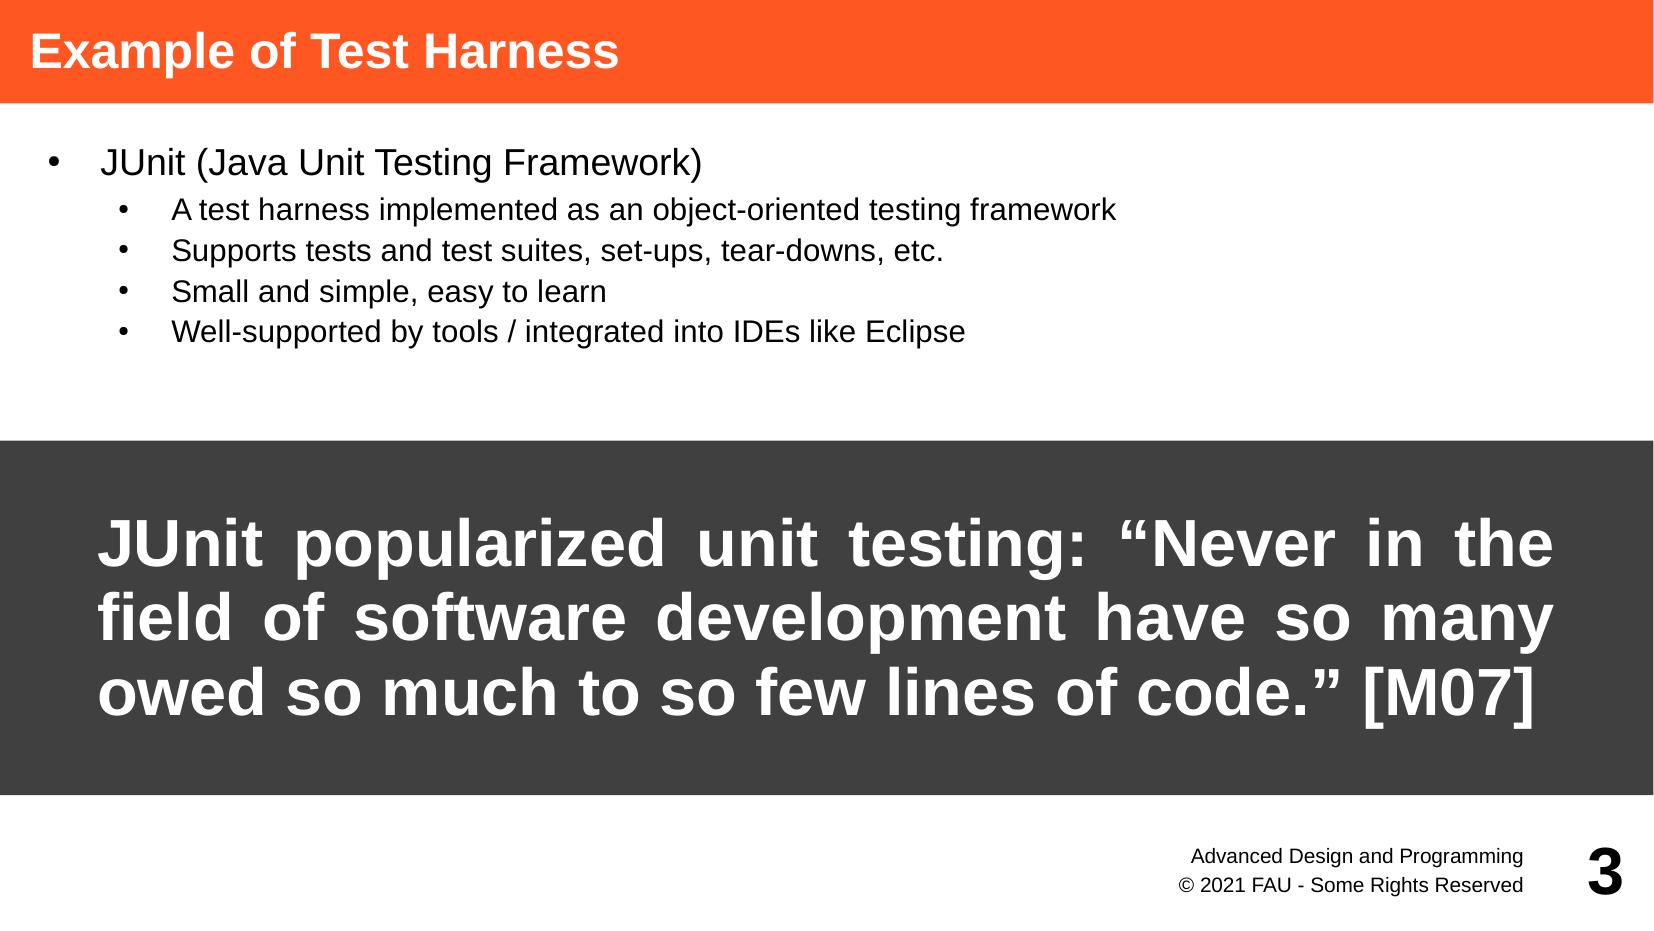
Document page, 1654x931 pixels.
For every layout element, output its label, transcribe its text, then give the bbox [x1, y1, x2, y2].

title Example of Test Harness [0, 0, 1654, 104]
text_box JUnit popularized unit testing: “Never in the field of software development have so many owed so much to so few lines of code.” [M07] [0, 440, 1654, 796]
list JUnit (Java Unit Testing Framework) A test harness implemented as an object-oriented testing framework Supports tests and test suites, set-ups, tear-downs, etc. Small and simple, easy to learn Well-supported by tools / integrated into IDEs like Eclipse [29, 141, 1625, 400]
